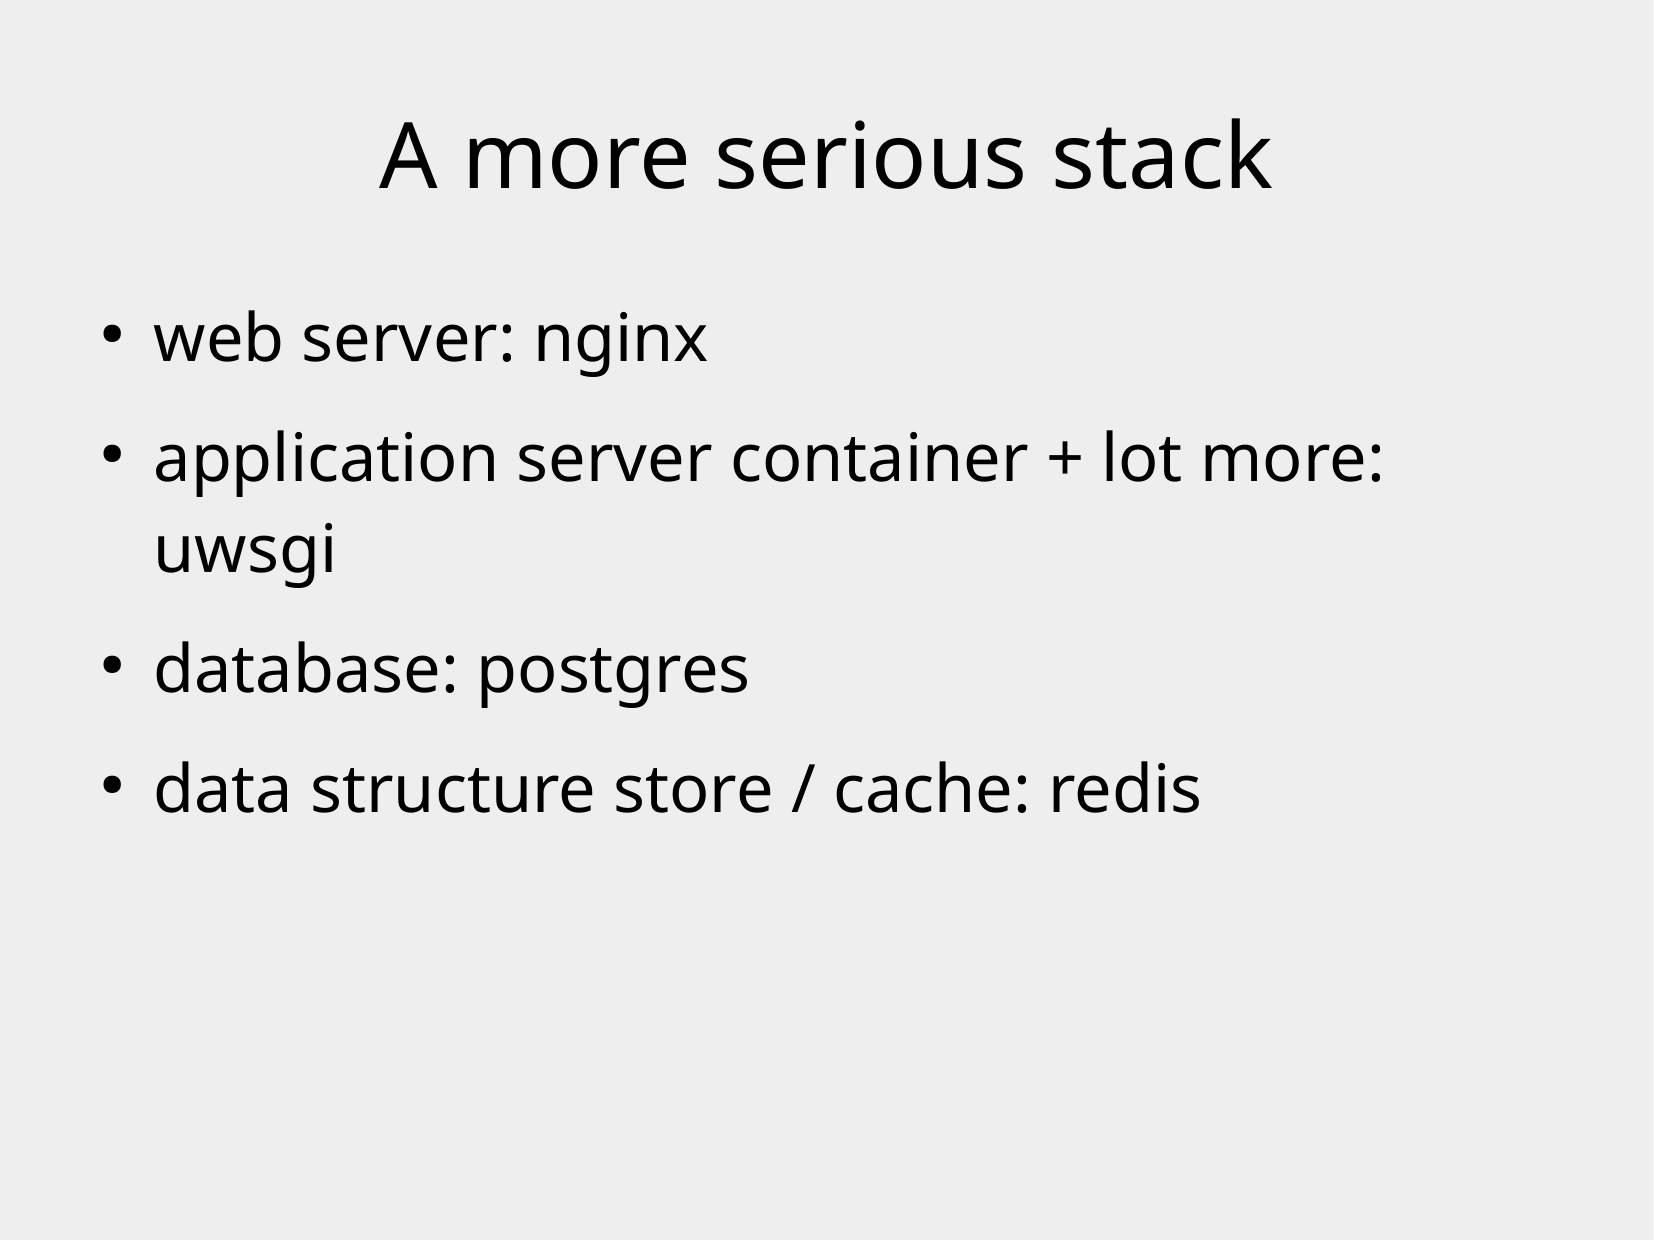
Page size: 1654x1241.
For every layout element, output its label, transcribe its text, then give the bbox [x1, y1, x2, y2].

list web server: nginx application server container + lot more: uwsgi database: postgres data structure store / cache: redis [82, 290, 1571, 1010]
title A more serious stack [82, 49, 1571, 257]
